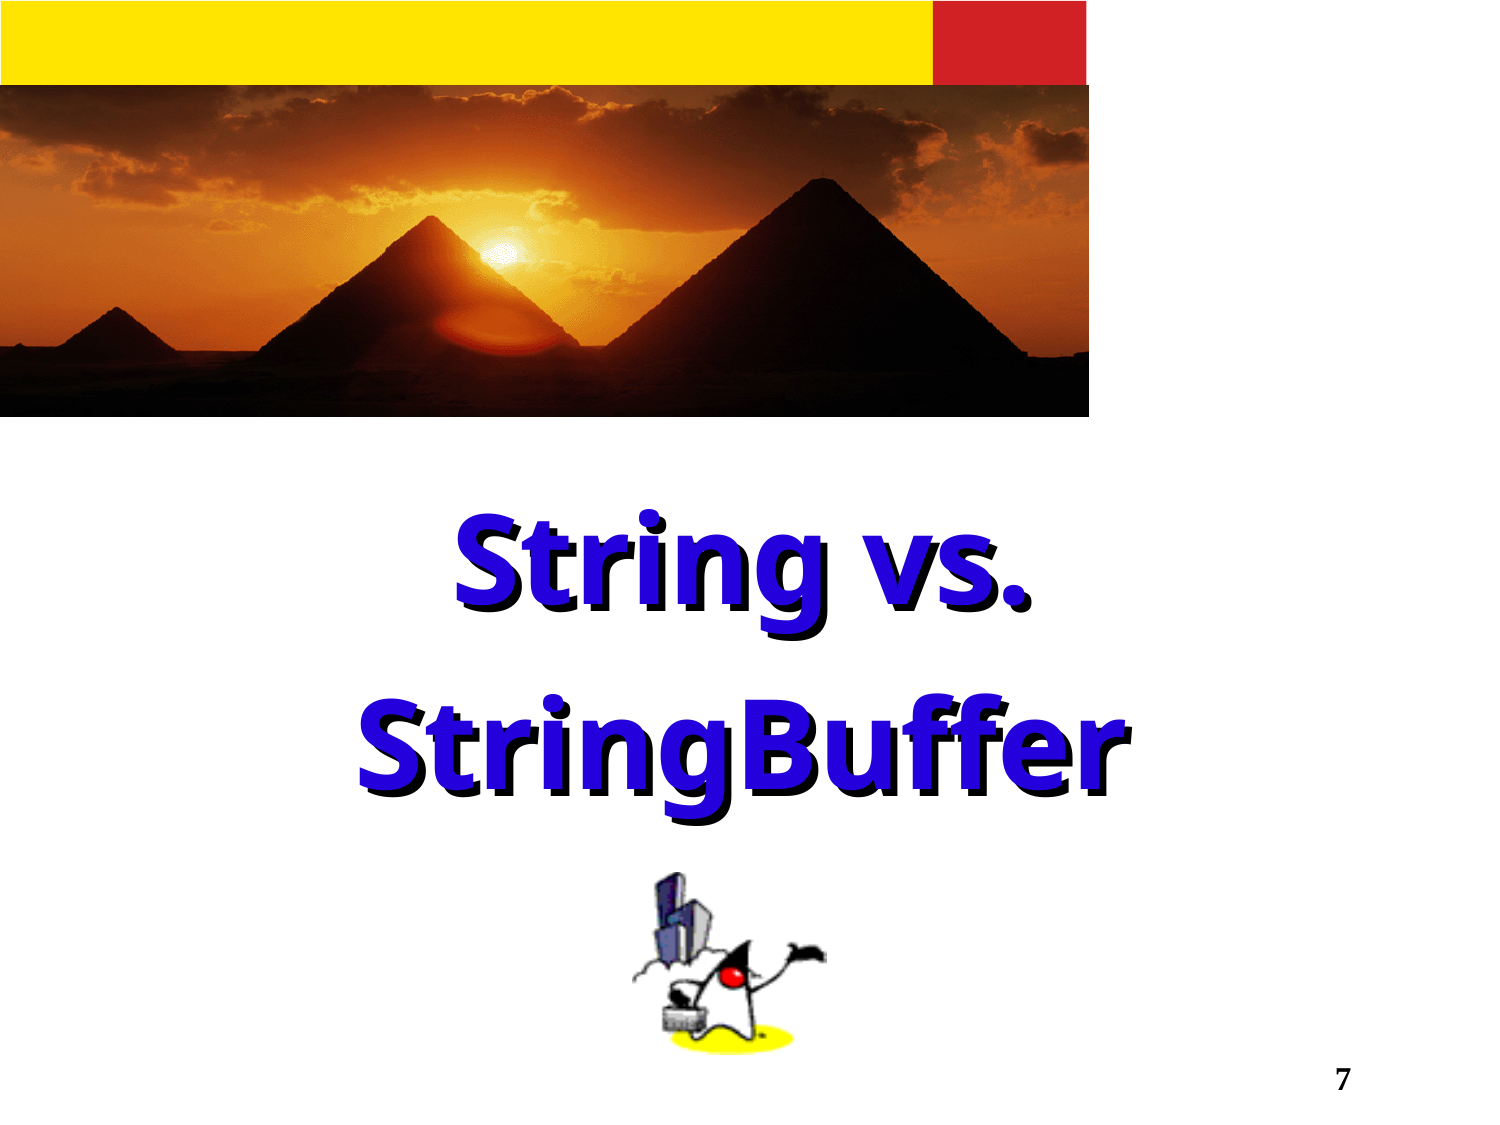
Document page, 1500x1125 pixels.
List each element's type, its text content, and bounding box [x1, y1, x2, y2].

picture [632, 872, 827, 1055]
picture [0, 85, 1089, 417]
text_box String vs. StringBuffer [340, 478, 1144, 1015]
